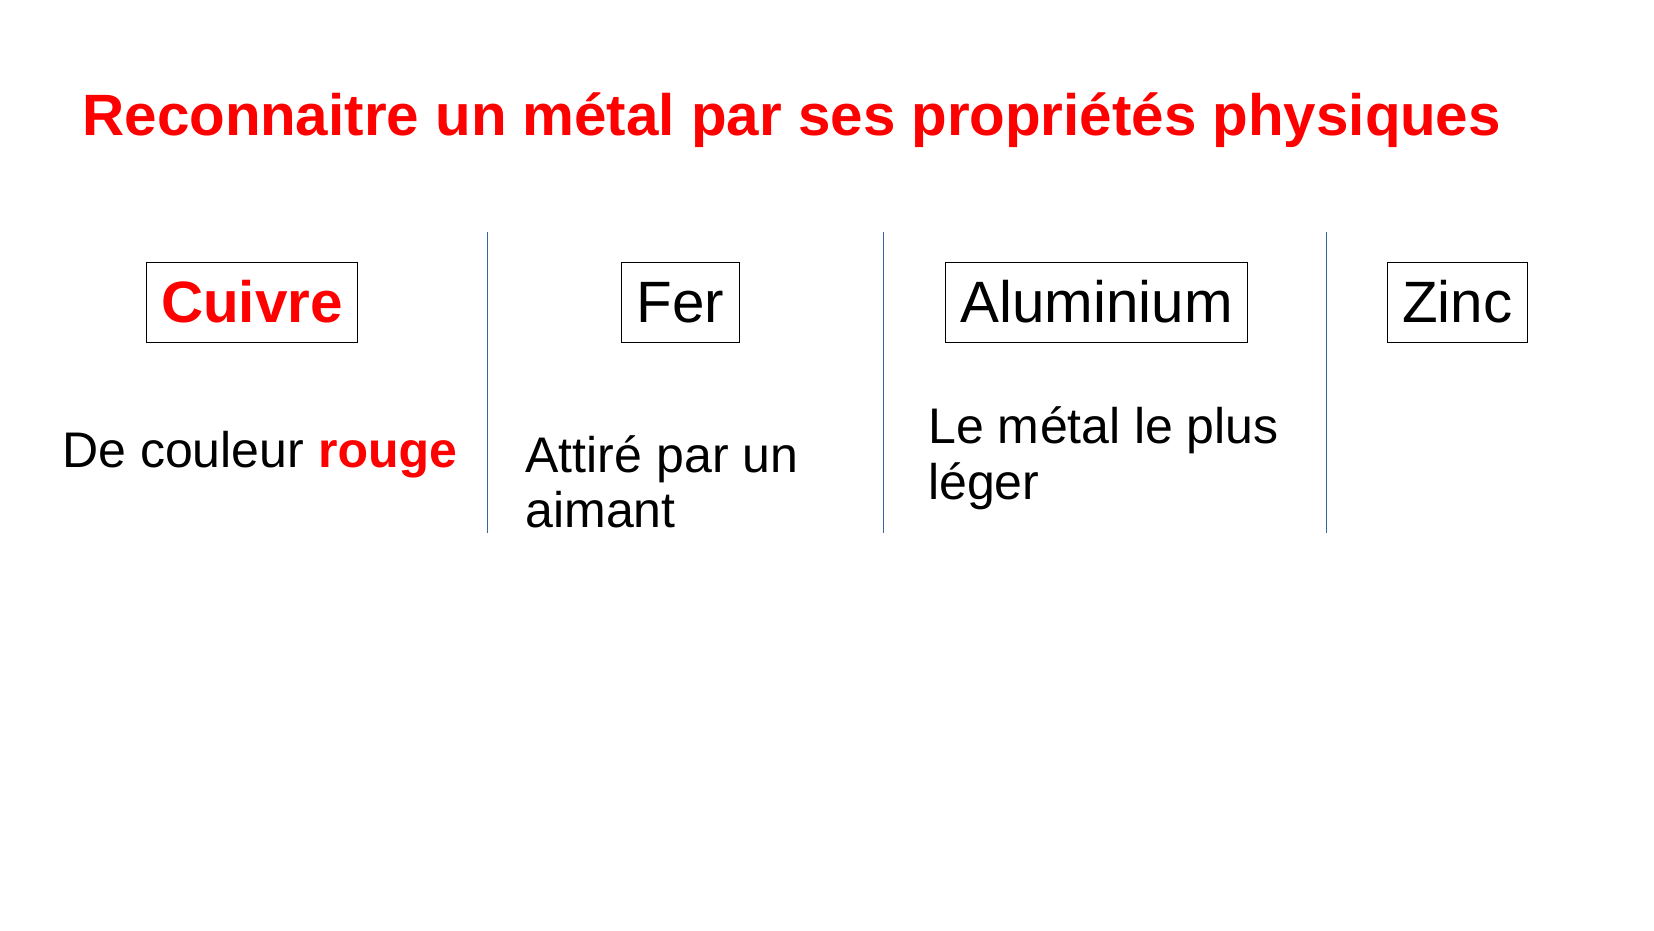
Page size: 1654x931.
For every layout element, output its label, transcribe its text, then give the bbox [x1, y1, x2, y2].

text_box Le métal le plus léger [913, 390, 1308, 518]
text_box Fer [621, 262, 740, 343]
text_box Aluminium [945, 262, 1248, 343]
text_box De couleur rouge [47, 414, 472, 486]
text_box Attiré par un aimant [511, 419, 868, 546]
text_box Zinc [1387, 262, 1528, 343]
title Reconnaitre un métal par ses propriétés physiques [82, 37, 1571, 193]
text_box Cuivre [146, 262, 358, 343]
